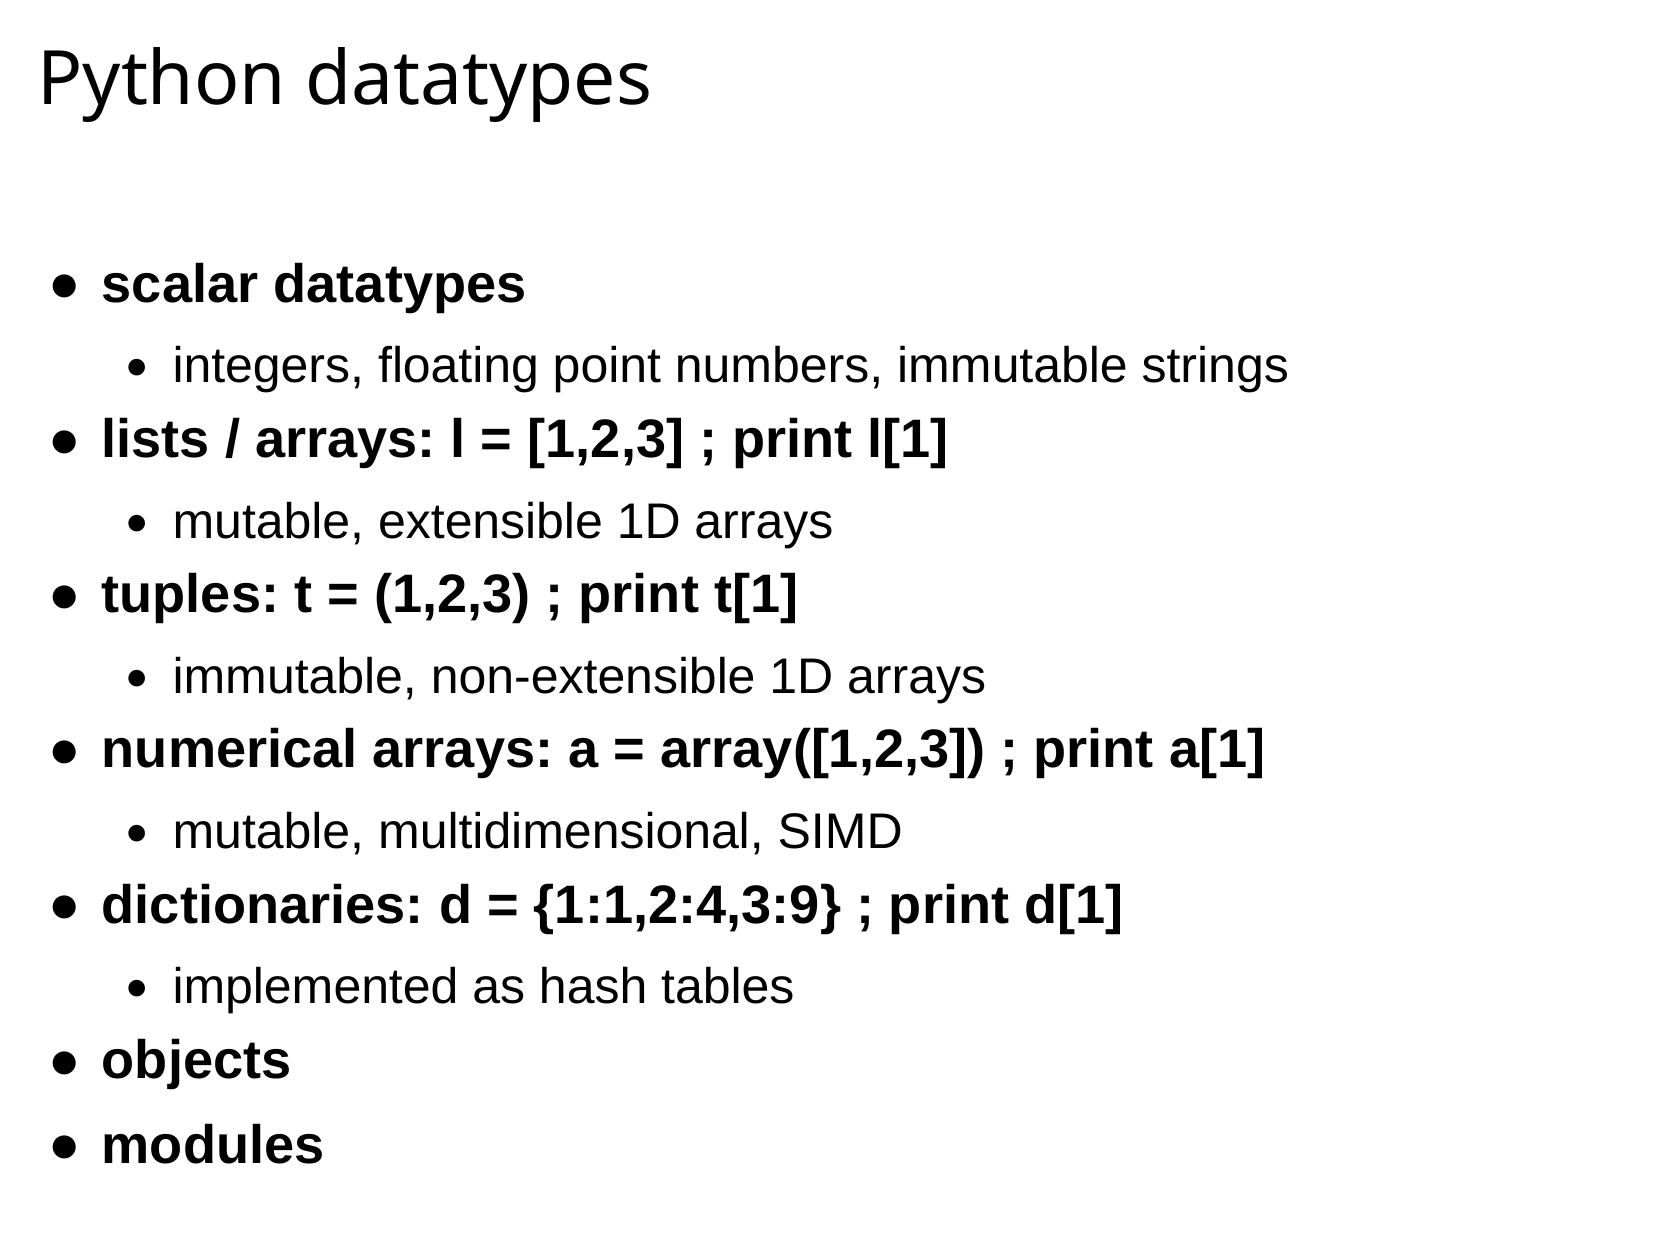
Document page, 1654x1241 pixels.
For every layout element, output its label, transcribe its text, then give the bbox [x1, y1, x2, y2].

title Python datatypes [37, 0, 1613, 151]
list scalar datatypes integers, floating point numbers, immutable strings lists / arrays: l = [1,2,3] ; print l[1] mutable, extensible 1D arrays tuples: t = (1,2,3) ; print t[1] immutable, non-extensible 1D arrays numerical arrays: a = array([1,2,3]) ; print a[1] mutable, multidimensional, SIMD dictionaries: d = {1:1,2:4,3:9} ; print d[1] implemented as hash tables objects modules [30, 187, 1608, 1241]
